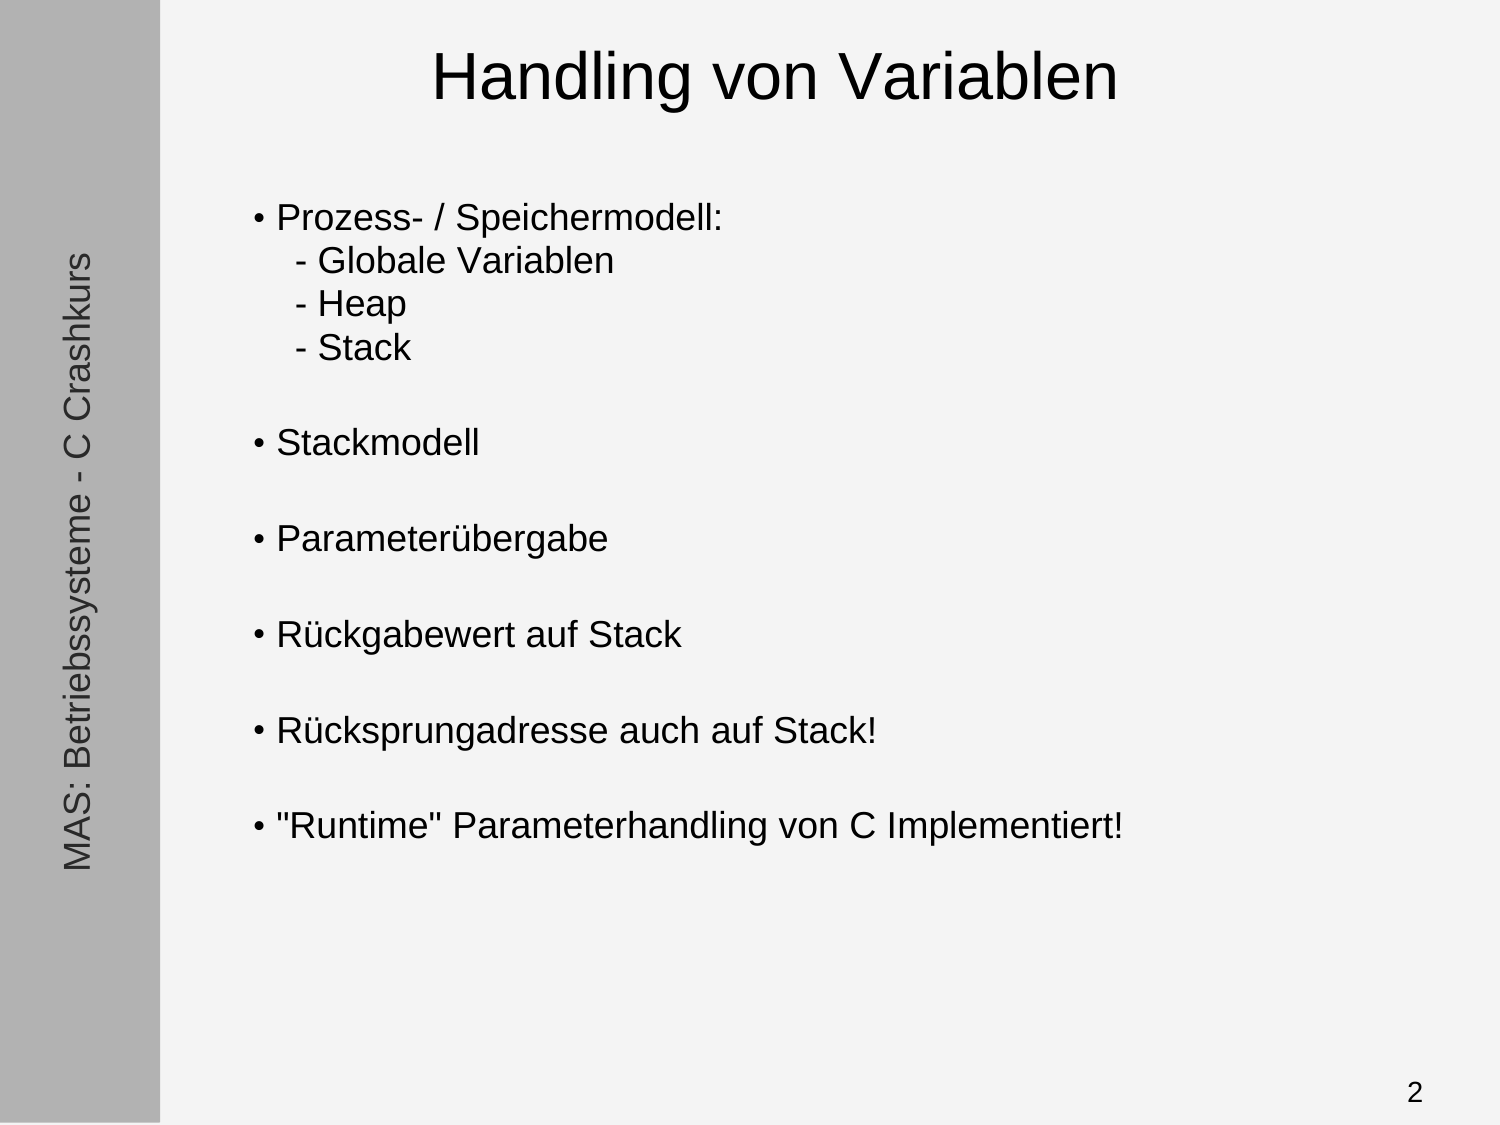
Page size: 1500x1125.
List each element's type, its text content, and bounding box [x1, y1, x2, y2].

text_box Handling von Variablen [415, 27, 1136, 122]
text_box [212, 162, 1460, 325]
text_box MAS: Betriebssysteme - C Crashkurs [46, 1, 125, 1124]
text_box Prozess- / Speichermodell: - Globale Variablen - Heap - Stack Stackmodell Parameterübergabe Rückgabewert auf Stack Rücksprungadresse auch auf Stack! "Runtime" Parameterhandling von C Implementiert! [237, 187, 1447, 1019]
text_box [0, 0, 160, 1122]
text_box 9 [1407, 1074, 1460, 1112]
